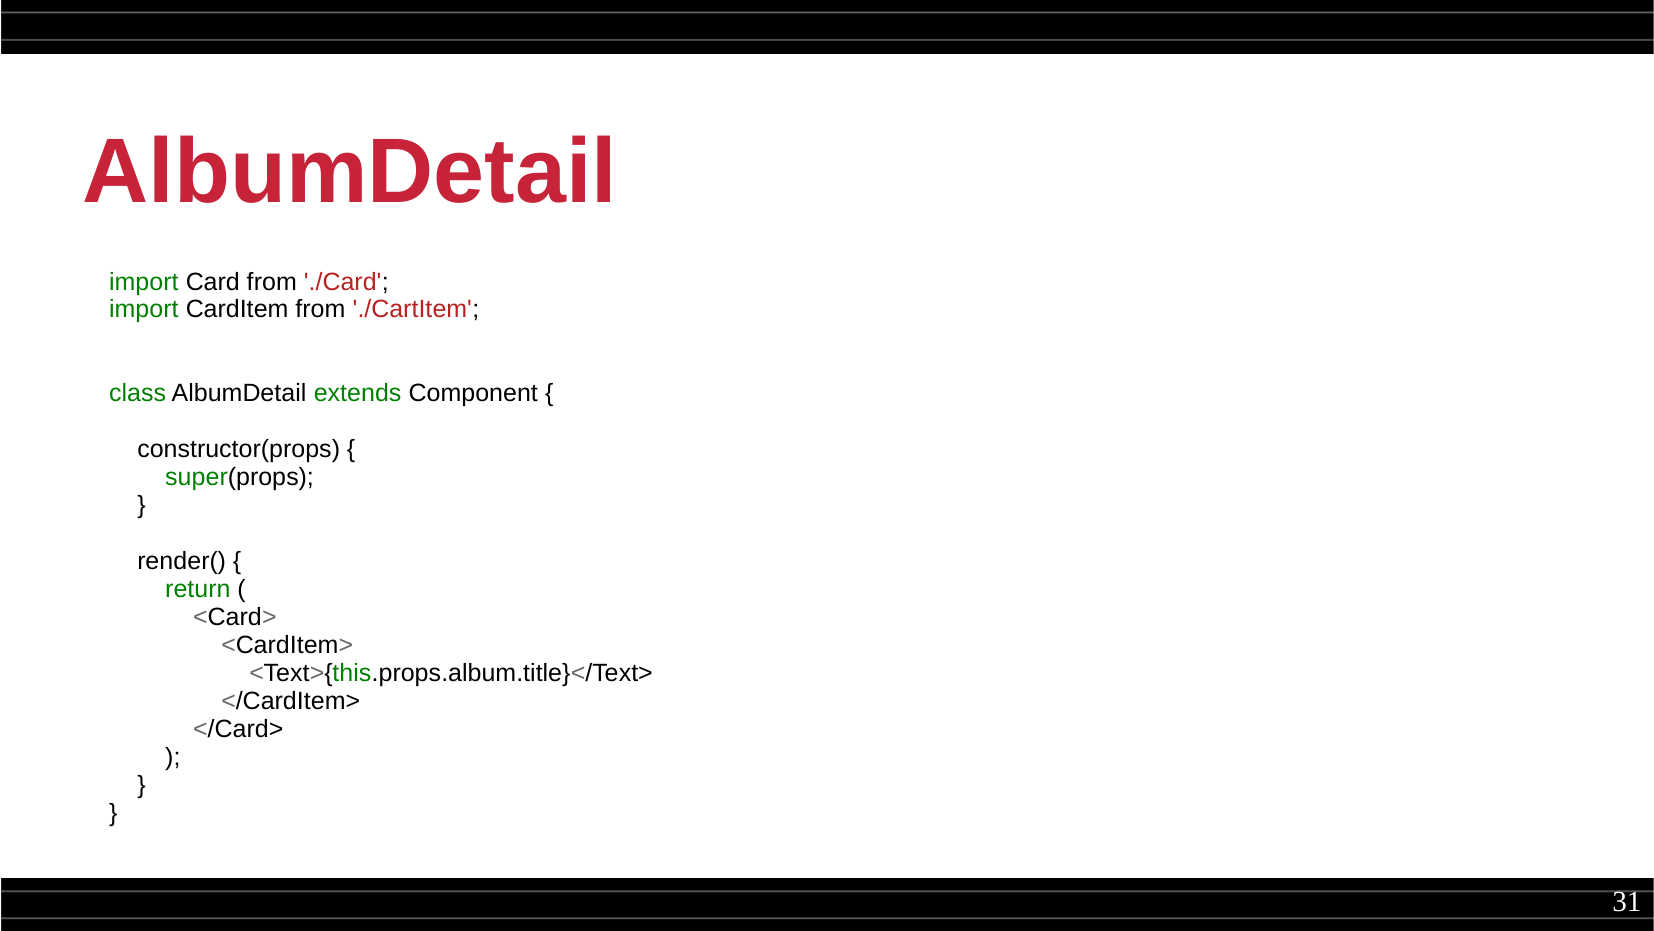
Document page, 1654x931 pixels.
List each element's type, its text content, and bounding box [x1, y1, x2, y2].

title AlbumDetail [82, 92, 1571, 249]
picture [1, 878, 1654, 931]
picture [1, 0, 1654, 54]
text_box import Card from './Card'; import CardItem from './CartItem'; class AlbumDetail extends Component { constructor(props) { super(props); } render() { return ( <Card> <CardItem> <Text>{this.props.album.title}</Text> </CardItem> </Card> ); } } [94, 259, 1052, 835]
